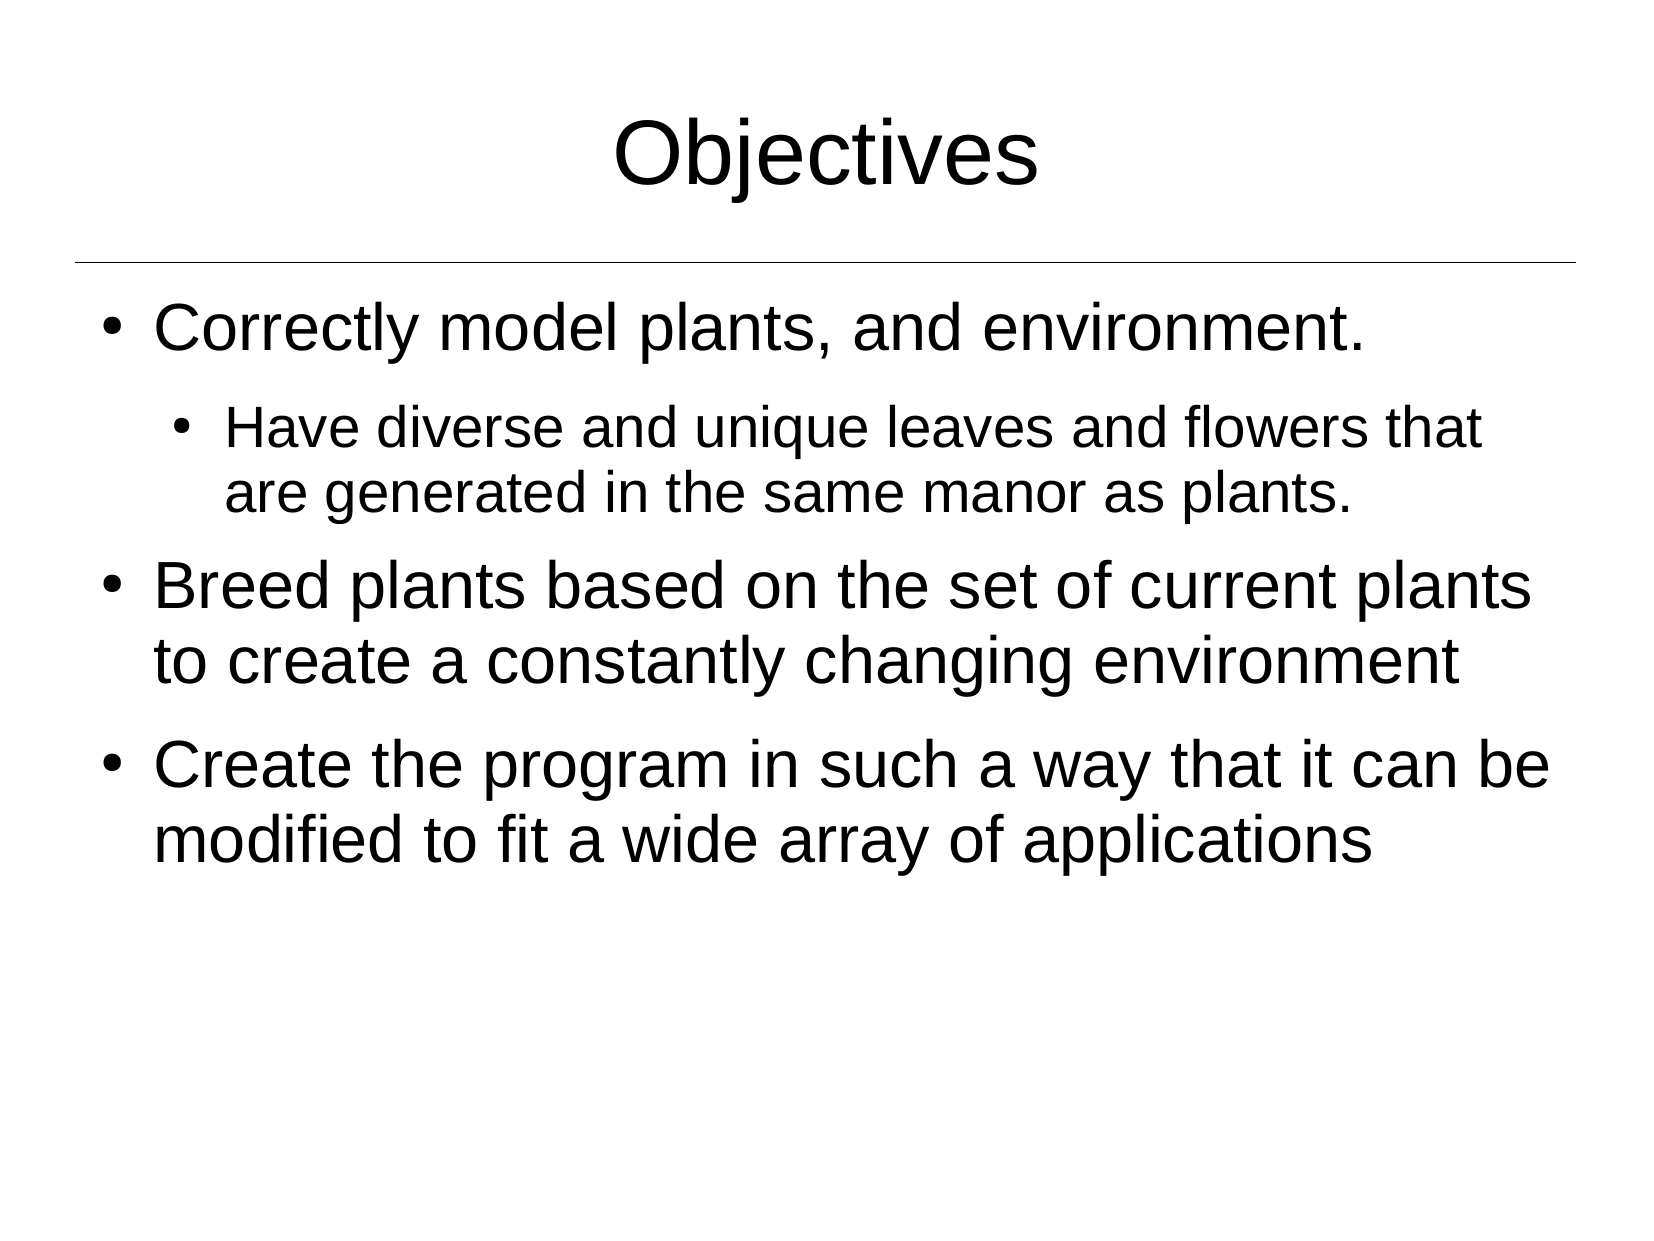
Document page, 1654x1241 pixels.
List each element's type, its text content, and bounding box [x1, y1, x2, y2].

list Correctly model plants, and environment. Have diverse and unique leaves and flowers that are generated in the same manor as plants. Breed plants based on the set of current plants to create a constantly changing environment Create the program in such a way that it can be modified to fit a wide array of applications [82, 290, 1571, 1109]
title Objectives [82, 49, 1571, 257]
